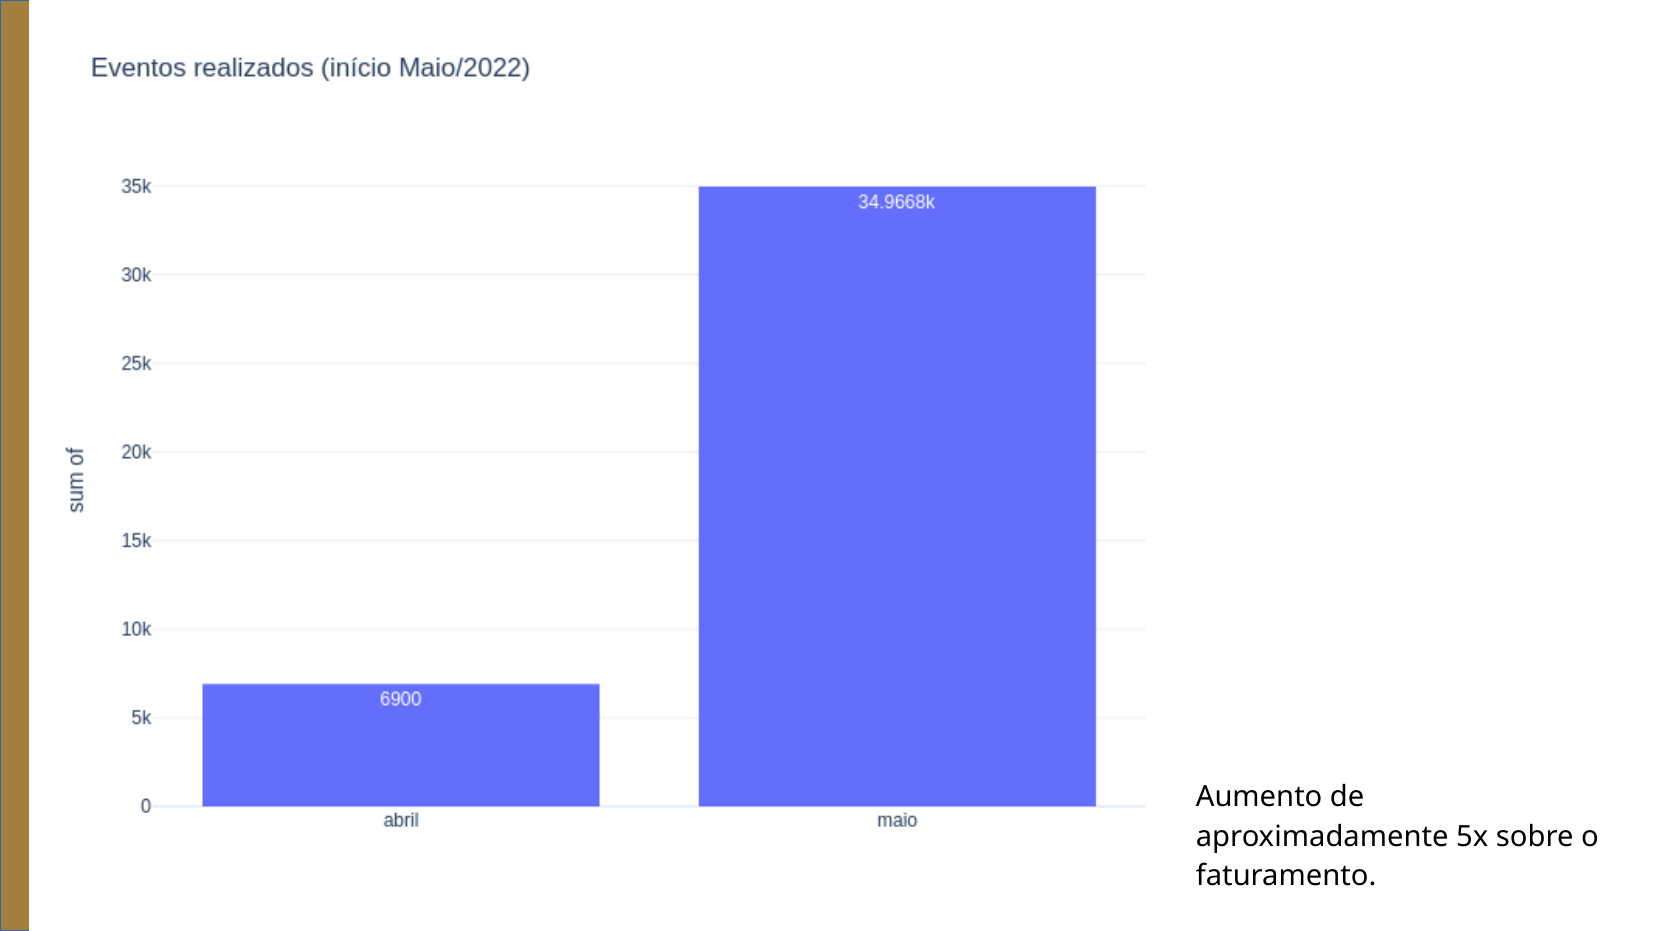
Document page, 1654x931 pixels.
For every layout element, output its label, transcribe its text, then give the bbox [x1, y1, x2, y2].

picture [29, 0, 1270, 931]
text_box [0, 0, 29, 931]
text_box Aumento de aproximadamente 5x sobre o faturamento. [1181, 767, 1625, 854]
